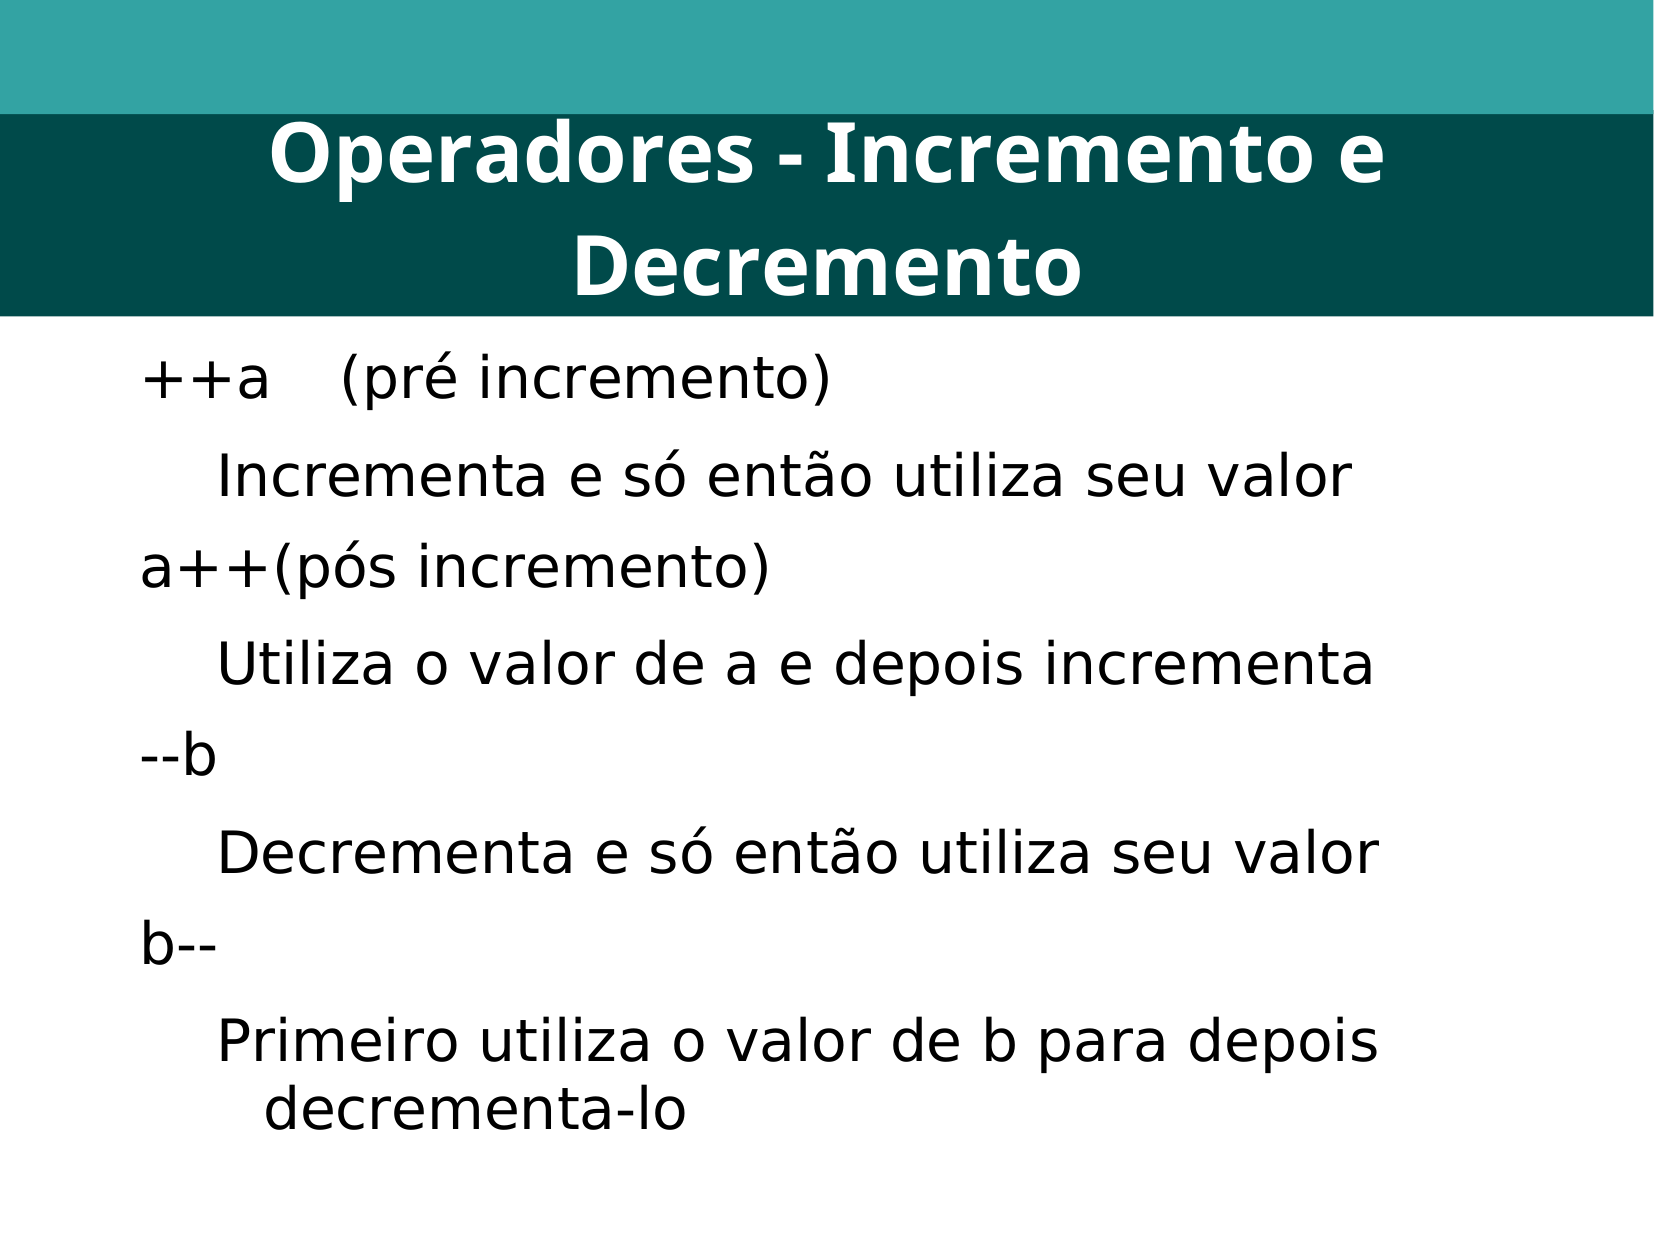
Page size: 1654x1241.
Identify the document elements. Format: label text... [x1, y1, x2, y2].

list ++a (pré incremento) Incrementa e só então utiliza seu valor a++(pós incremento) Utiliza o valor de a e depois incrementa --b Decrementa e só então utiliza seu valor b-- Primeiro utiliza o valor de b para depois decrementa-lo [121, 344, 1534, 1144]
title Operadores - Incremento e Decremento [121, 102, 1534, 311]
